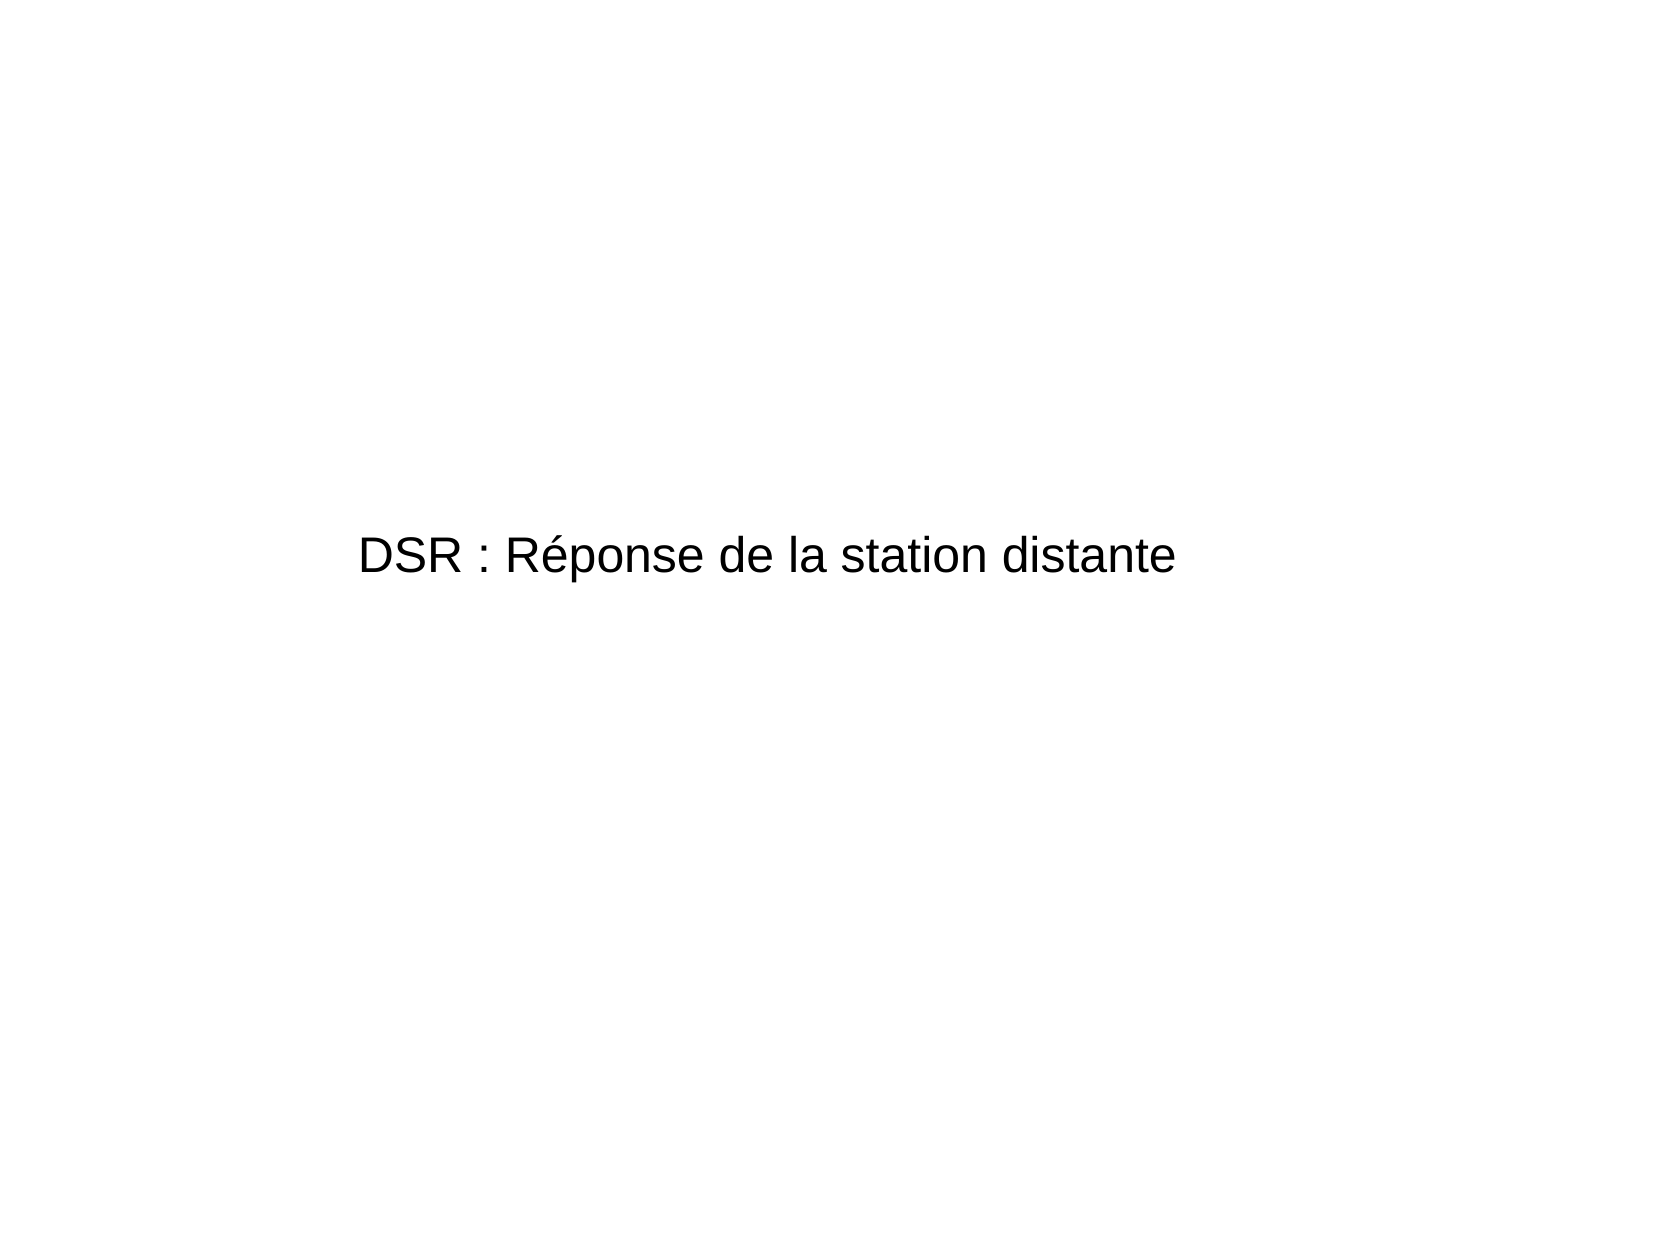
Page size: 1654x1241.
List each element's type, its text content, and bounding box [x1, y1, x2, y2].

text_box DSR : Réponse de la station distante [324, 519, 1211, 591]
